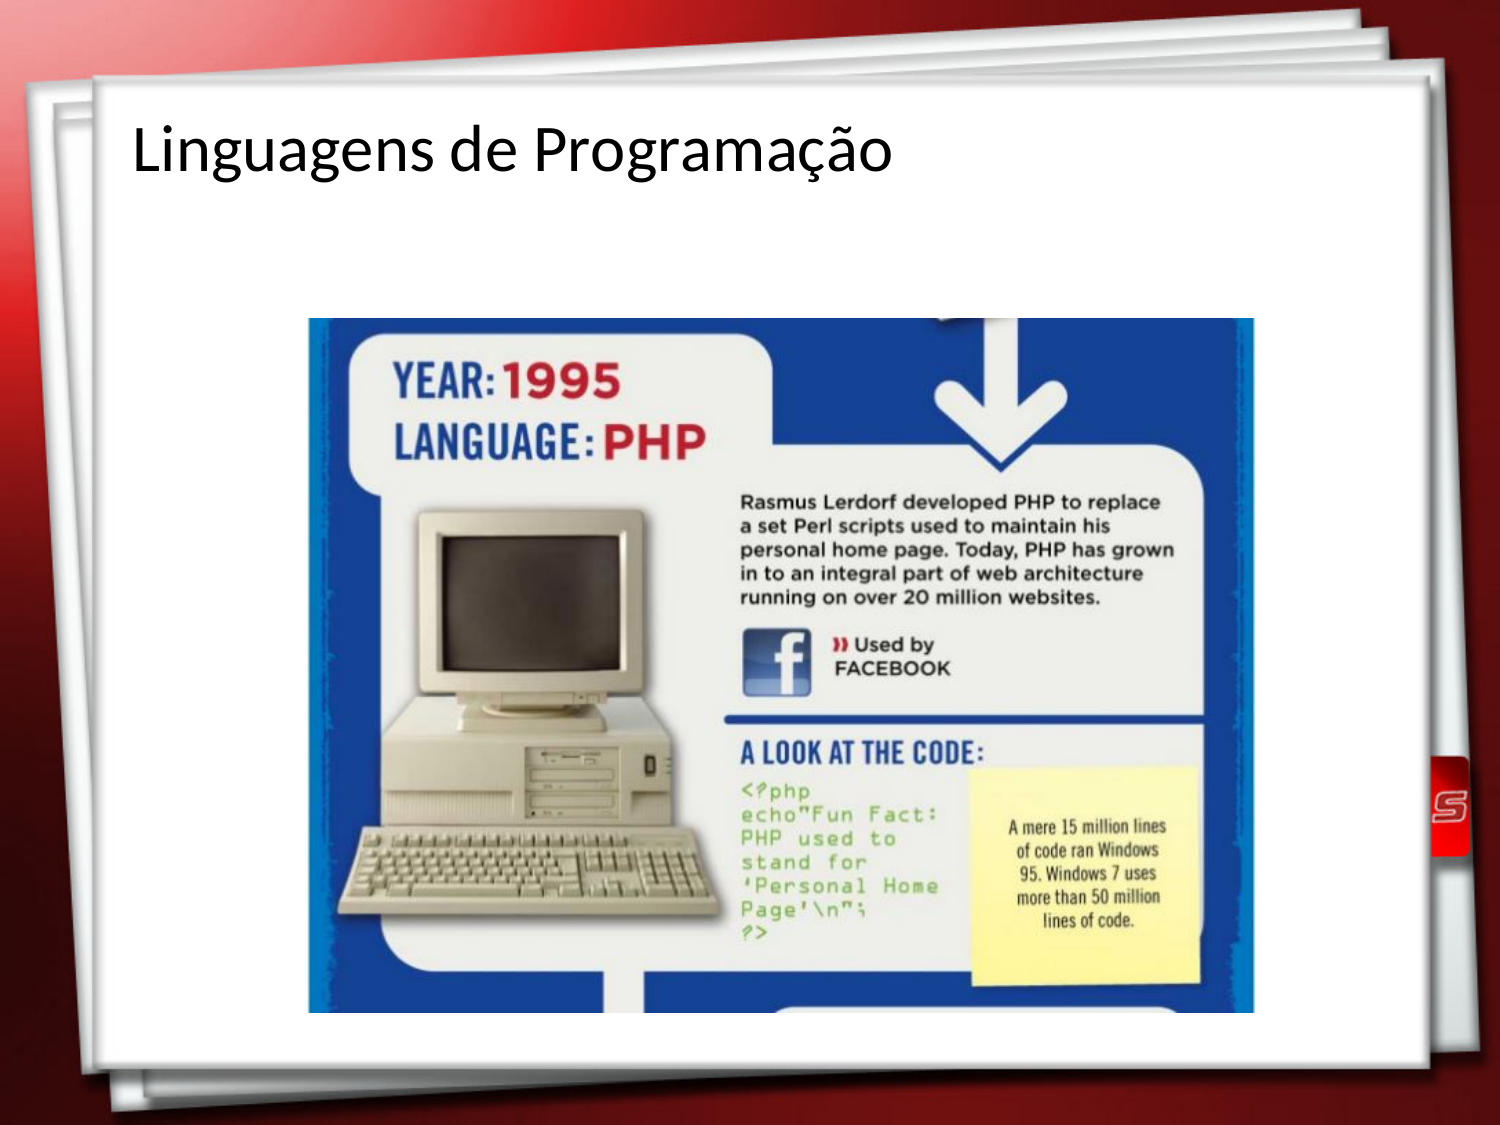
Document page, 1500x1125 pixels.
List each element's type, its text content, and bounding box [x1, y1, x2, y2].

title Linguagens de Programação [118, 33, 1394, 257]
picture [0, 0, 1500, 1125]
